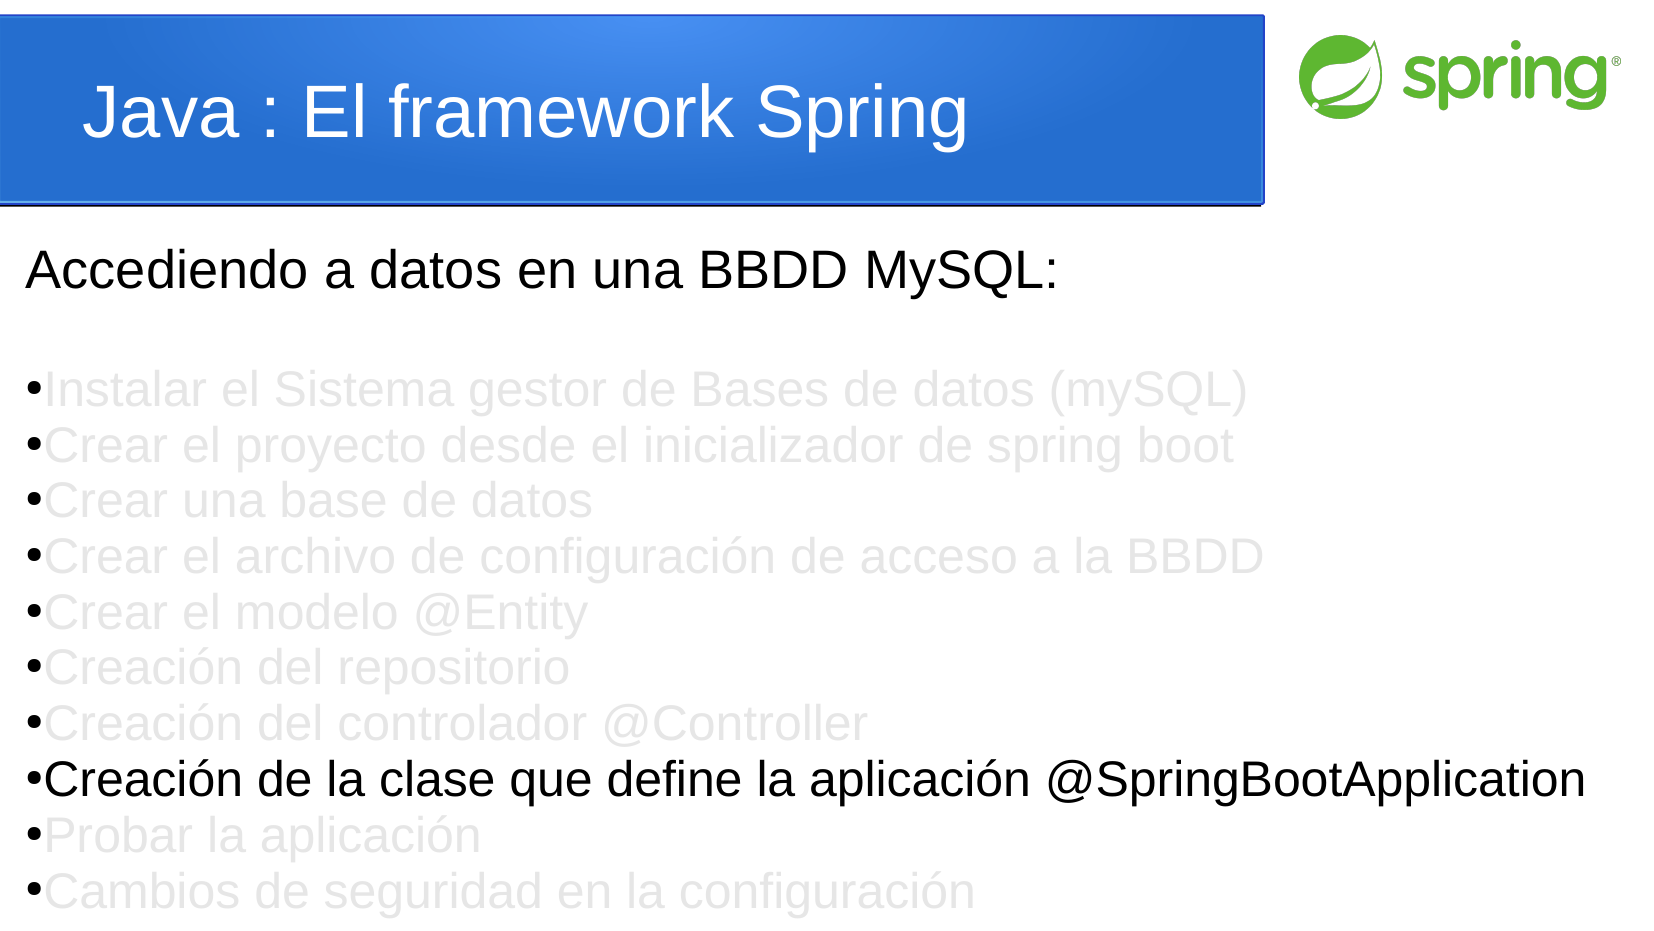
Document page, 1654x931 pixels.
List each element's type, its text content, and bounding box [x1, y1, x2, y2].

subtitle Accediendo a datos en una BBDD MySQL: Instalar el Sistema gestor de Bases de datos (mySQL) Crear el proyecto desde el inicializador de spring boot Crear una base de datos Crear el archivo de configuración de acceso a la BBDD Crear el modelo @Entity Creación del repositorio Creación del controlador @Controller Creación de la clase que define la aplicación @SpringBootApplication Probar la aplicación Cambios de seguridad en la configuración [25, 164, 1644, 931]
picture [1299, 35, 1621, 119]
title Java : El framework Spring [82, 35, 1235, 164]
